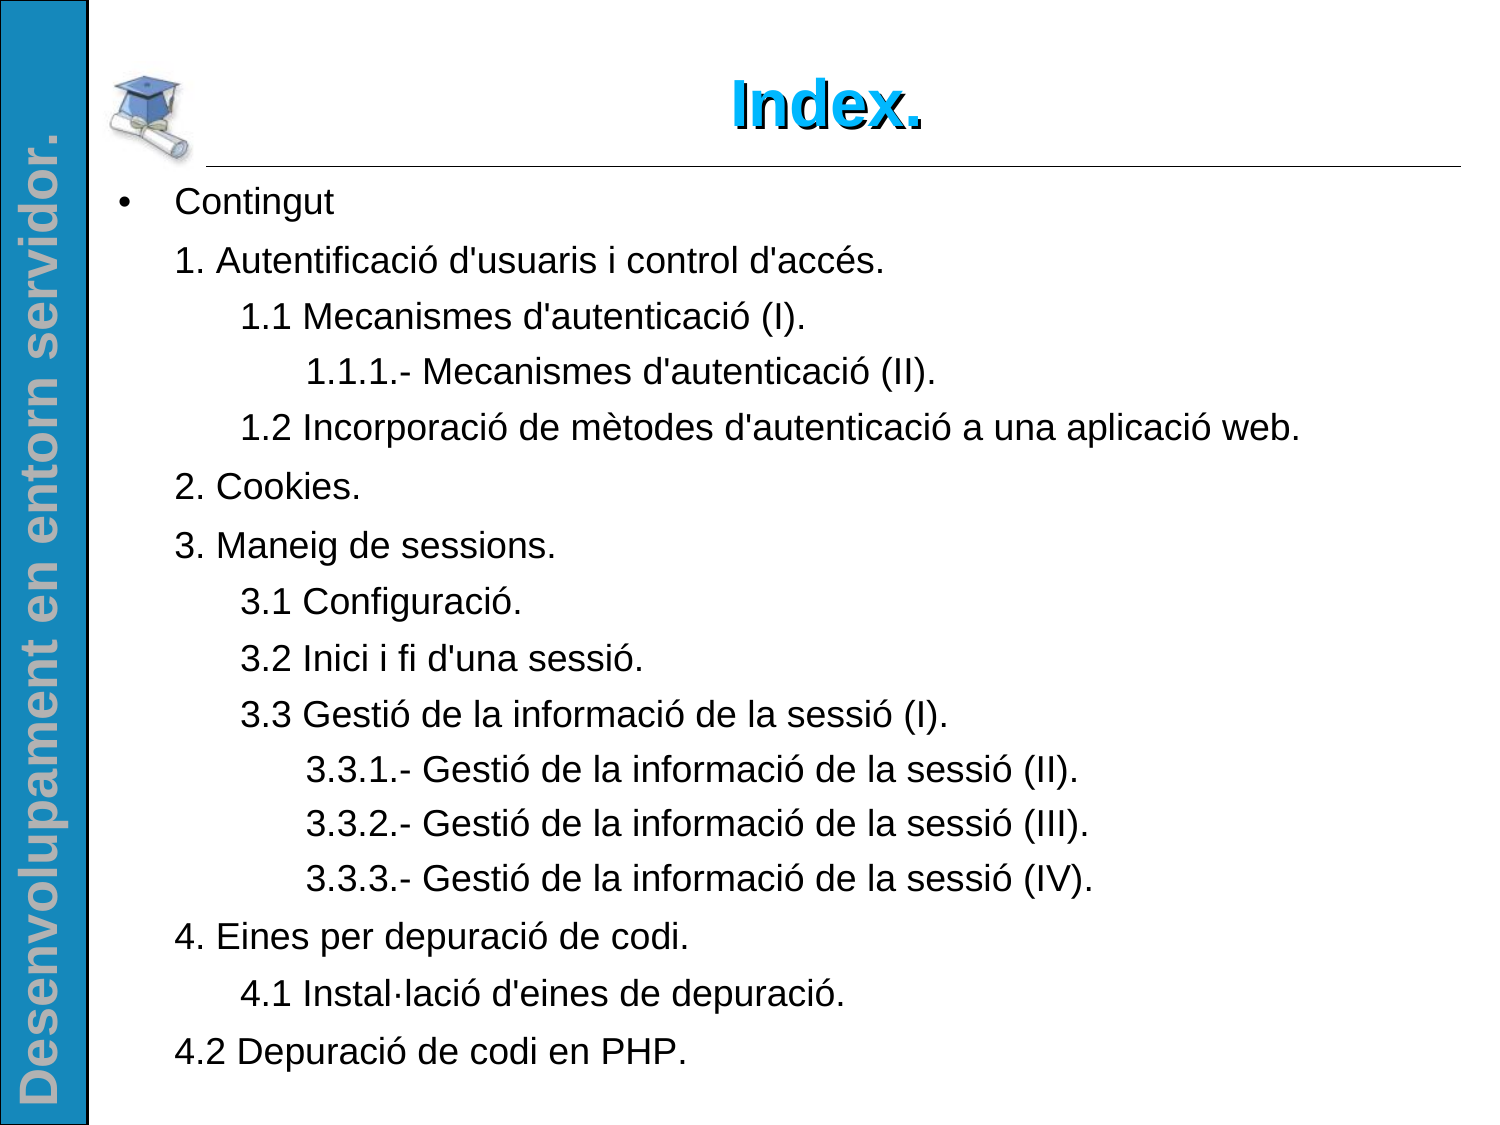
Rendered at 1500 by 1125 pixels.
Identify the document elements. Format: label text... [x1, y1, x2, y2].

list Contingut 1. Autentificació d'usuaris i control d'accés. 1.1 Mecanismes d'autenticació (I). 1.1.1.- Mecanismes d'autenticació (II). 1.2 Incorporació de mètodes d'autenticació a una aplicació web. 2. Cookies. 3. Maneig de sessions. 3.1 Configuració. 3.2 Inici i fi d'una sessió. 3.3 Gestió de la informació de la sessió (I). 3.3.1.- Gestió de la informació de la sessió (II). 3.3.2.- Gestió de la informació de la sessió (III). 3.3.3.- Gestió de la informació de la sessió (IV). 4. Eines per depuració de codi. 4.1 Instal·lació d'eines de depuració. 4.2 Depuració de codi en PHP. [118, 180, 1477, 1073]
title Index. [206, 59, 1447, 148]
picture [93, 61, 206, 174]
